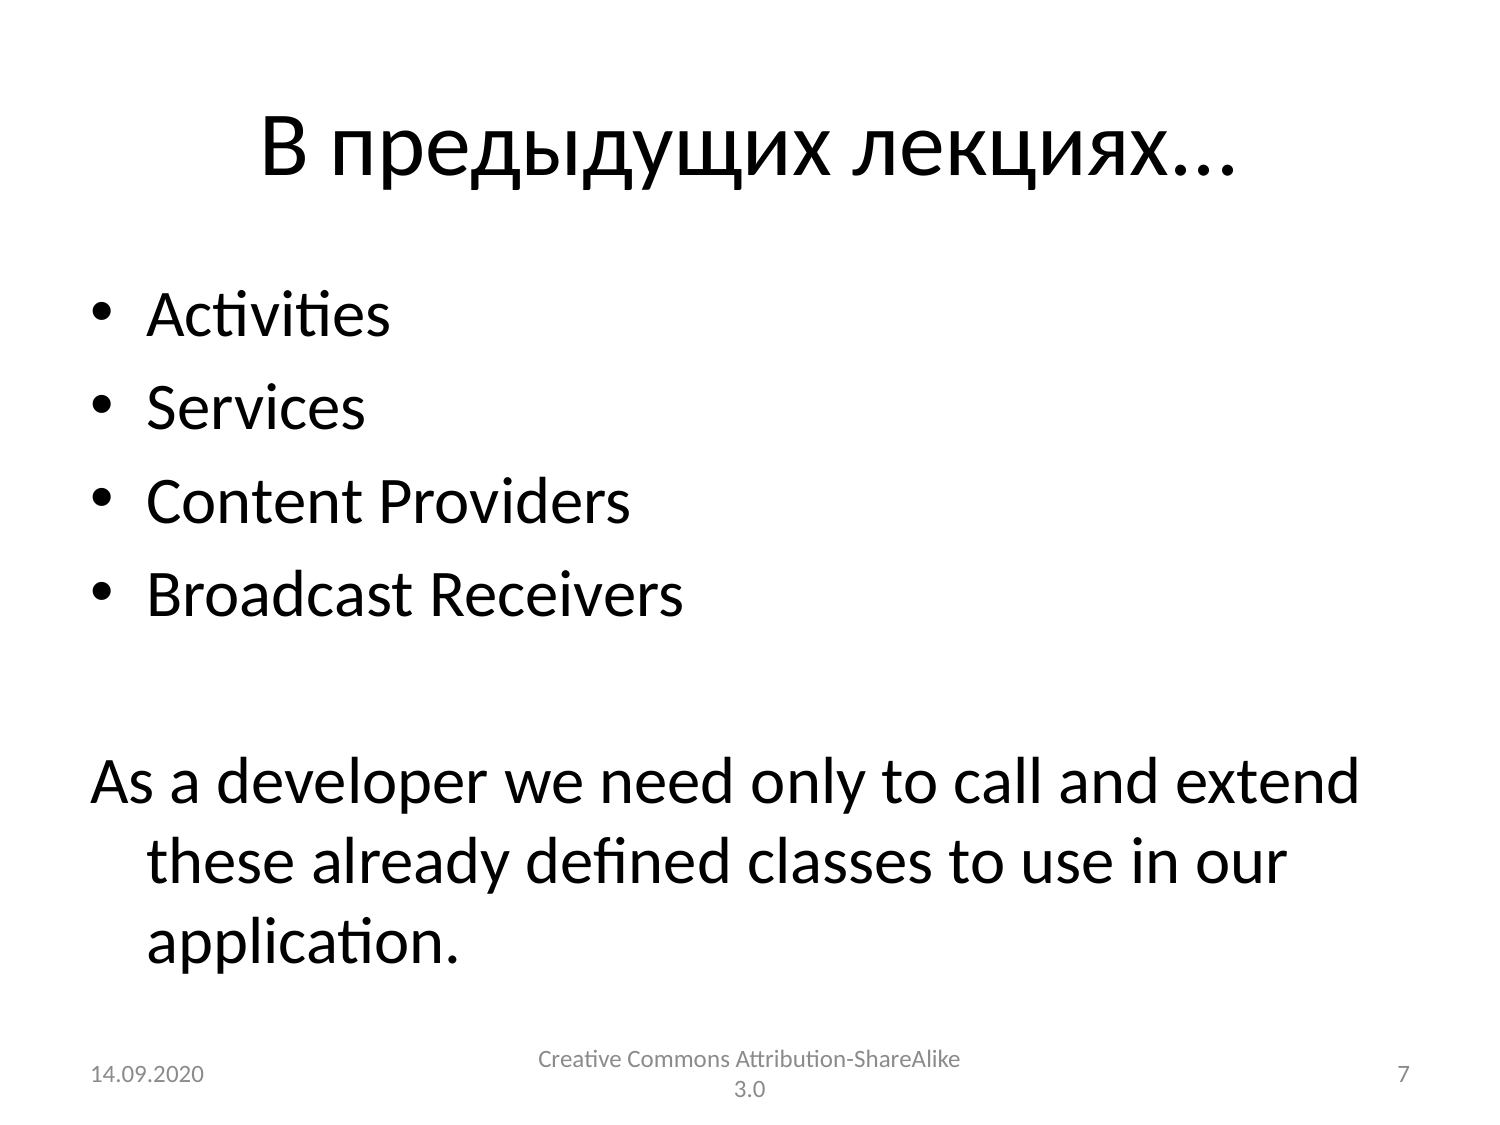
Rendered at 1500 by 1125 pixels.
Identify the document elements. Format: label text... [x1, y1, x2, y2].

footer Creative Commons Attribution-ShareAlike 3.0 [512, 1042, 988, 1103]
title В предыдущих лекциях... [75, 45, 1425, 233]
list Activities Services Content Providers Broadcast Receivers As a developer we need only to call and extend these already defined classes to use in our application. [75, 262, 1425, 1005]
slide_number <number> [1074, 1042, 1425, 1103]
